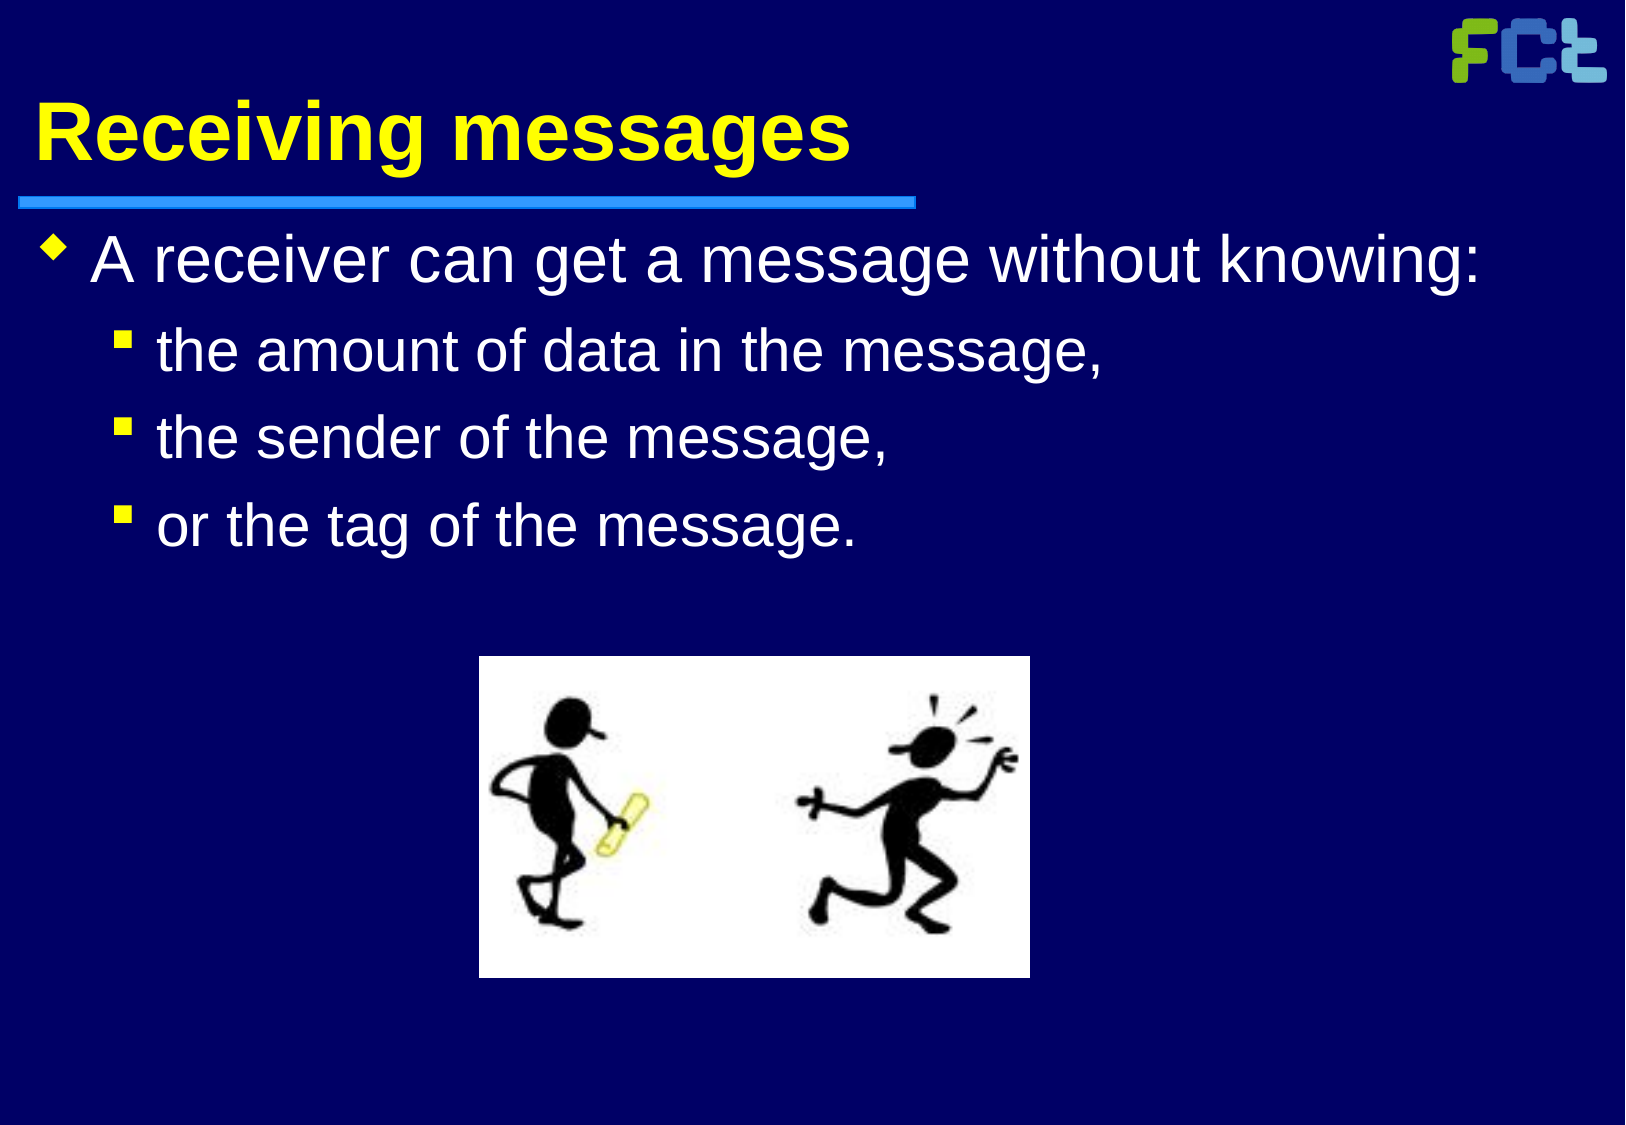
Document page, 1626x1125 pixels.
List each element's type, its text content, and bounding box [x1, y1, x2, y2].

list A receiver can get a message without knowing: the amount of data in the message, the sender of the message, or the tag of the message. [19, 208, 1611, 1083]
title Receiving messages [19, 7, 1606, 185]
picture [479, 656, 1030, 978]
